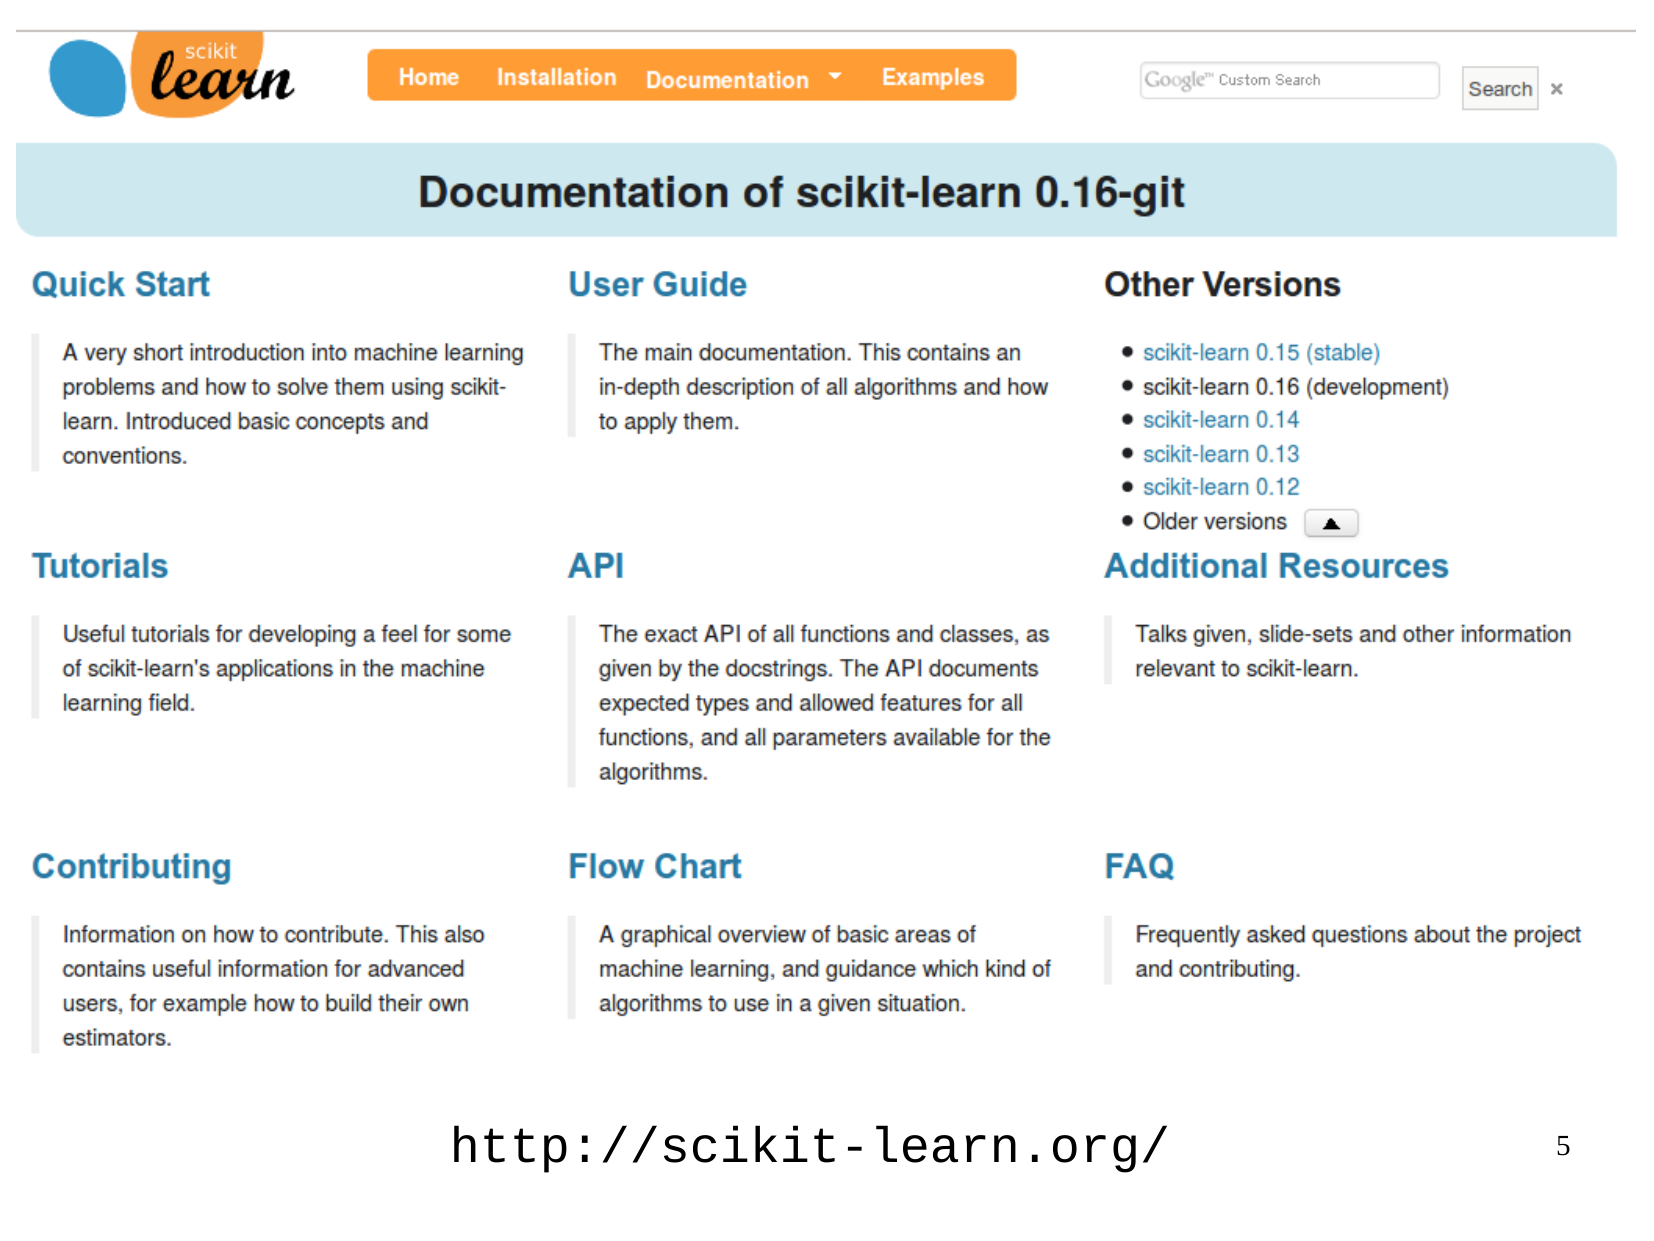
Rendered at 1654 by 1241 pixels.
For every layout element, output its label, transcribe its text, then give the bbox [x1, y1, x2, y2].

picture [16, 29, 1636, 1085]
text_box http://scikit-learn.org/ [435, 1113, 1185, 1186]
